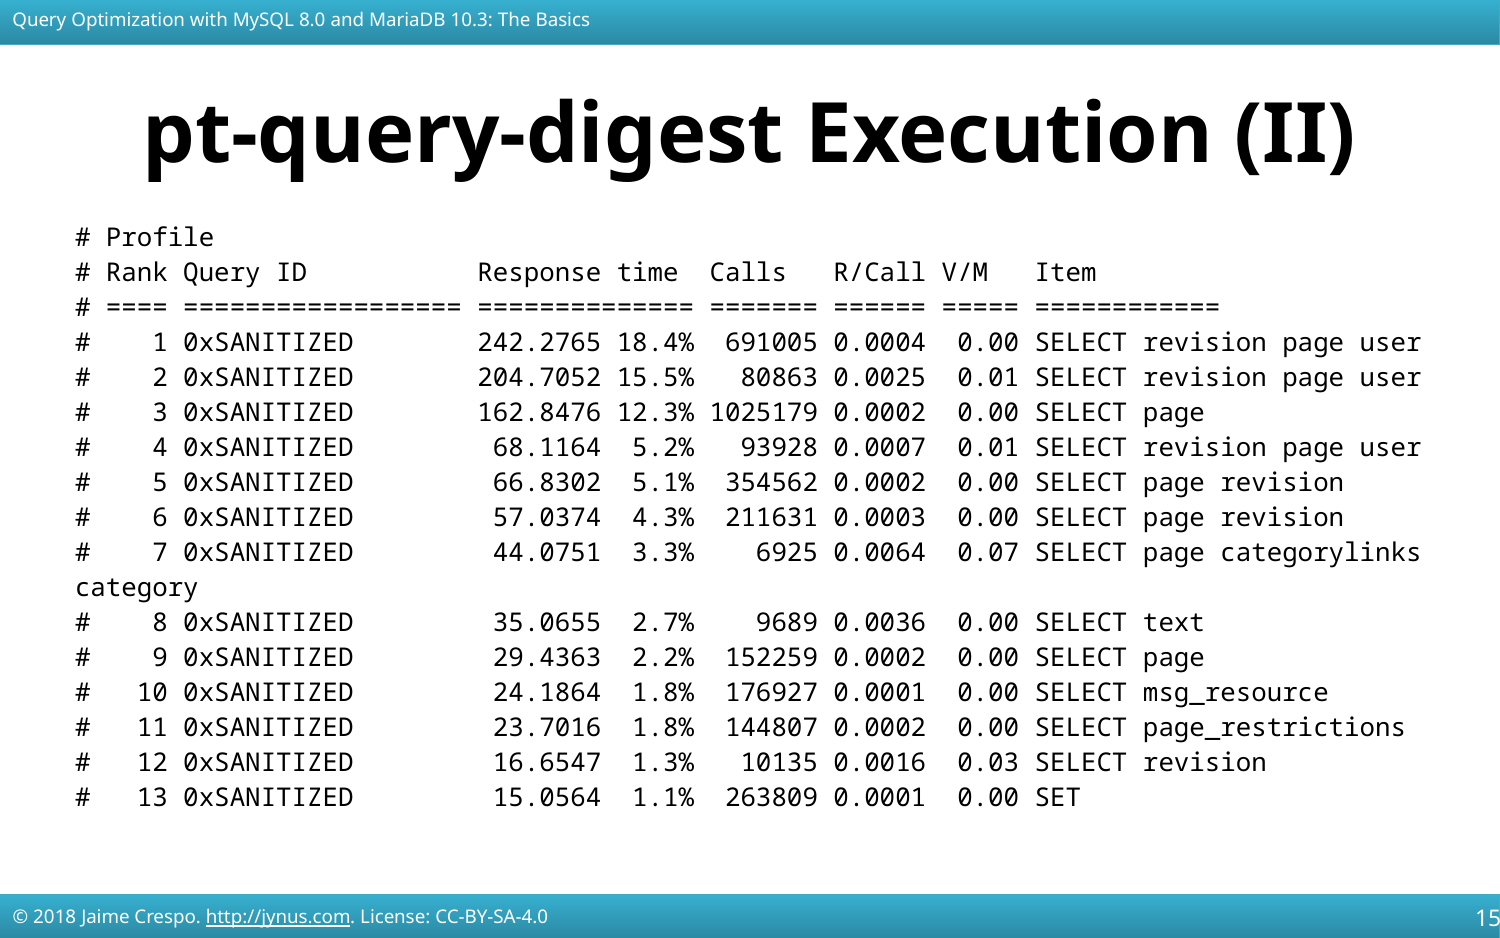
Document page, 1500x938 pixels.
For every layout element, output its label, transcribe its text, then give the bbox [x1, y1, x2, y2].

slide_number [1389, 896, 1490, 935]
list # Profile # Rank Query ID Response time Calls R/Call V/M Item # ==== ================== ============== ======= ====== ===== ============ # 1 0xSANITIZED 242.2765 18.4% 691005 0.0004 0.00 SELECT revision page user # 2 0xSANITIZED 204.7052 15.5% 80863 0.0025 0.01 SELECT revision page user # 3 0xSANITIZED 162.8476 12.3% 1025179 0.0002 0.00 SELECT page # 4 0xSANITIZED 68.1164 5.2% 93928 0.0007 0.01 SELECT revision page user # 5 0xSANITIZED 66.8302 5.1% 354562 0.0002 0.00 SELECT page revision # 6 0xSANITIZED 57.0374 4.3% 211631 0.0003 0.00 SELECT page revision # 7 0xSANITIZED 44.0751 3.3% 6925 0.0064 0.07 SELECT page categorylinks category # 8 0xSANITIZED 35.0655 2.7% 9689 0.0036 0.00 SELECT text # 9 0xSANITIZED 29.4363 2.2% 152259 0.0002 0.00 SELECT page # 10 0xSANITIZED 24.1864 1.8% 176927 0.0001 0.00 SELECT msg_resource # 11 0xSANITIZED 23.7016 1.8% 144807 0.0002 0.00 SELECT page_restrictions # 12 0xSANITIZED 16.6547 1.3% 10135 0.0016 0.03 SELECT revision # 13 0xSANITIZED 15.0564 1.1% 263809 0.0001 0.00 SET [75, 218, 1425, 876]
title pt-query-digest Execution (II) [75, 51, 1425, 209]
